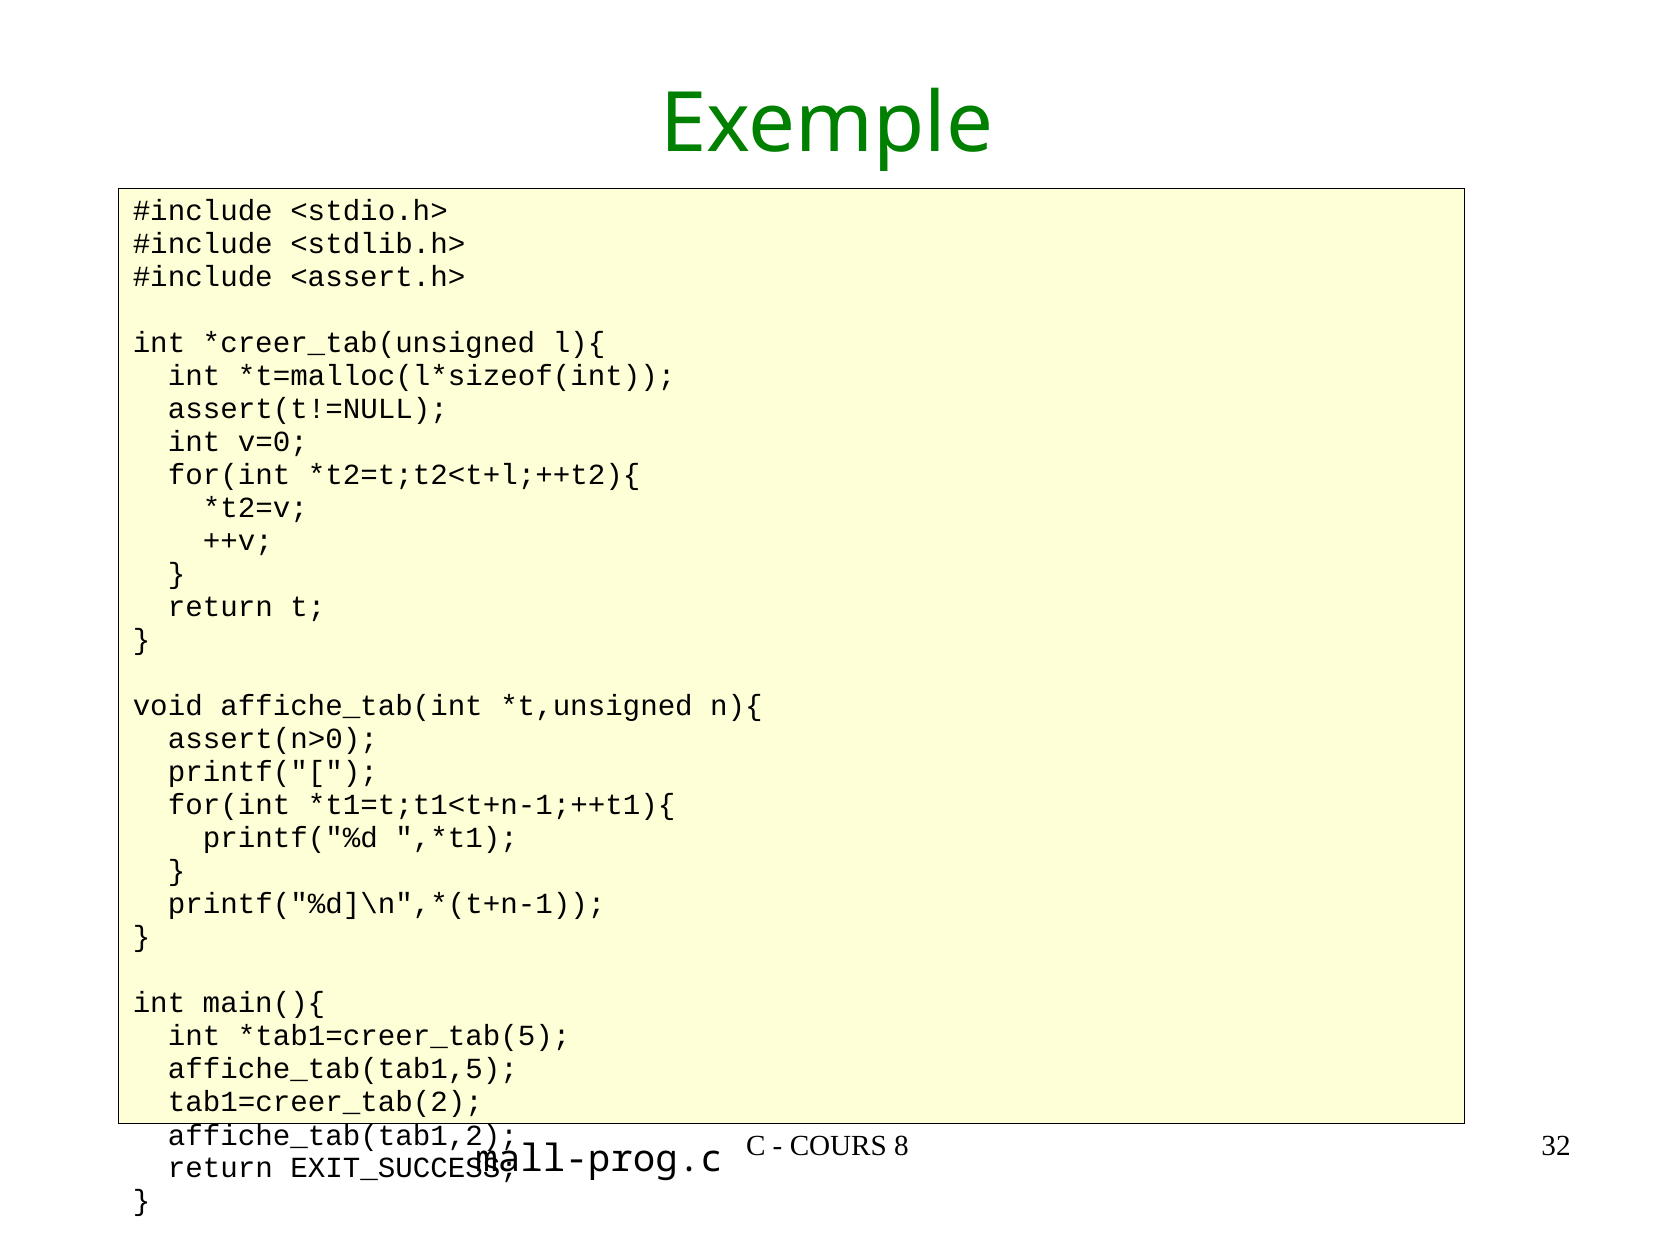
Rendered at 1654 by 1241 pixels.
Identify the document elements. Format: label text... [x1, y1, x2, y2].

text_box mall-prog.c [460, 1123, 957, 1182]
title Exemple [82, 49, 1571, 189]
text_box #include <stdio.h> #include <stdlib.h> #include <assert.h> int *creer_tab(unsigned l){ int *t=malloc(l*sizeof(int)); assert(t!=NULL); int v=0; for(int *t2=t;t2<t+l;++t2){ *t2=v; ++v; } return t; } void affiche_tab(int *t,unsigned n){ assert(n>0); printf("["); for(int *t1=t;t1<t+n-1;++t1){ printf("%d ",*t1); } printf("%d]\n",*(t+n-1)); } int main(){ int *tab1=creer_tab(5); affiche_tab(tab1,5); tab1=creer_tab(2); affiche_tab(tab1,2); return EXIT_SUCCESS; } [118, 188, 1465, 1124]
